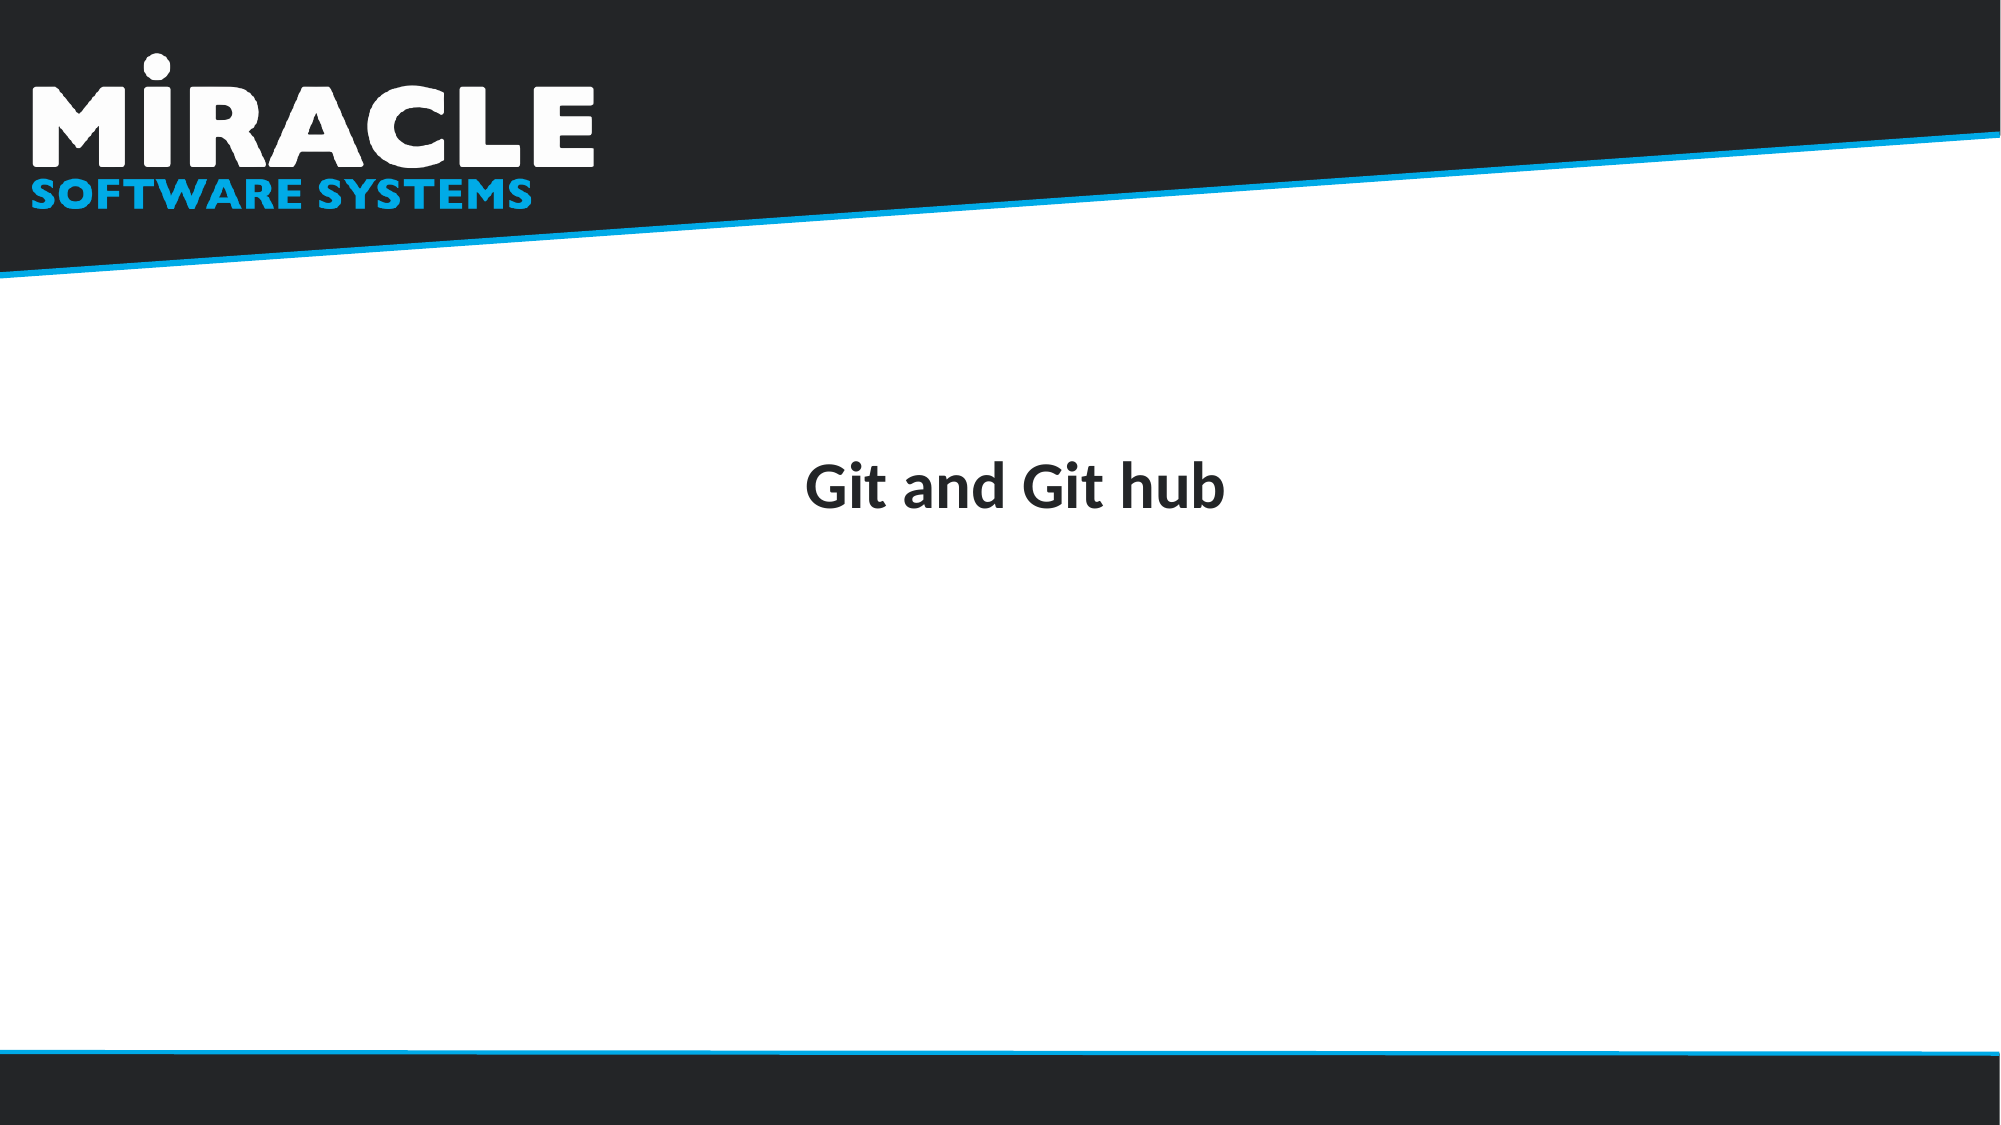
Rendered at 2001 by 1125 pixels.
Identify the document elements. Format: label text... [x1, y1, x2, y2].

text_box Git and Git hub [89, 434, 1943, 651]
